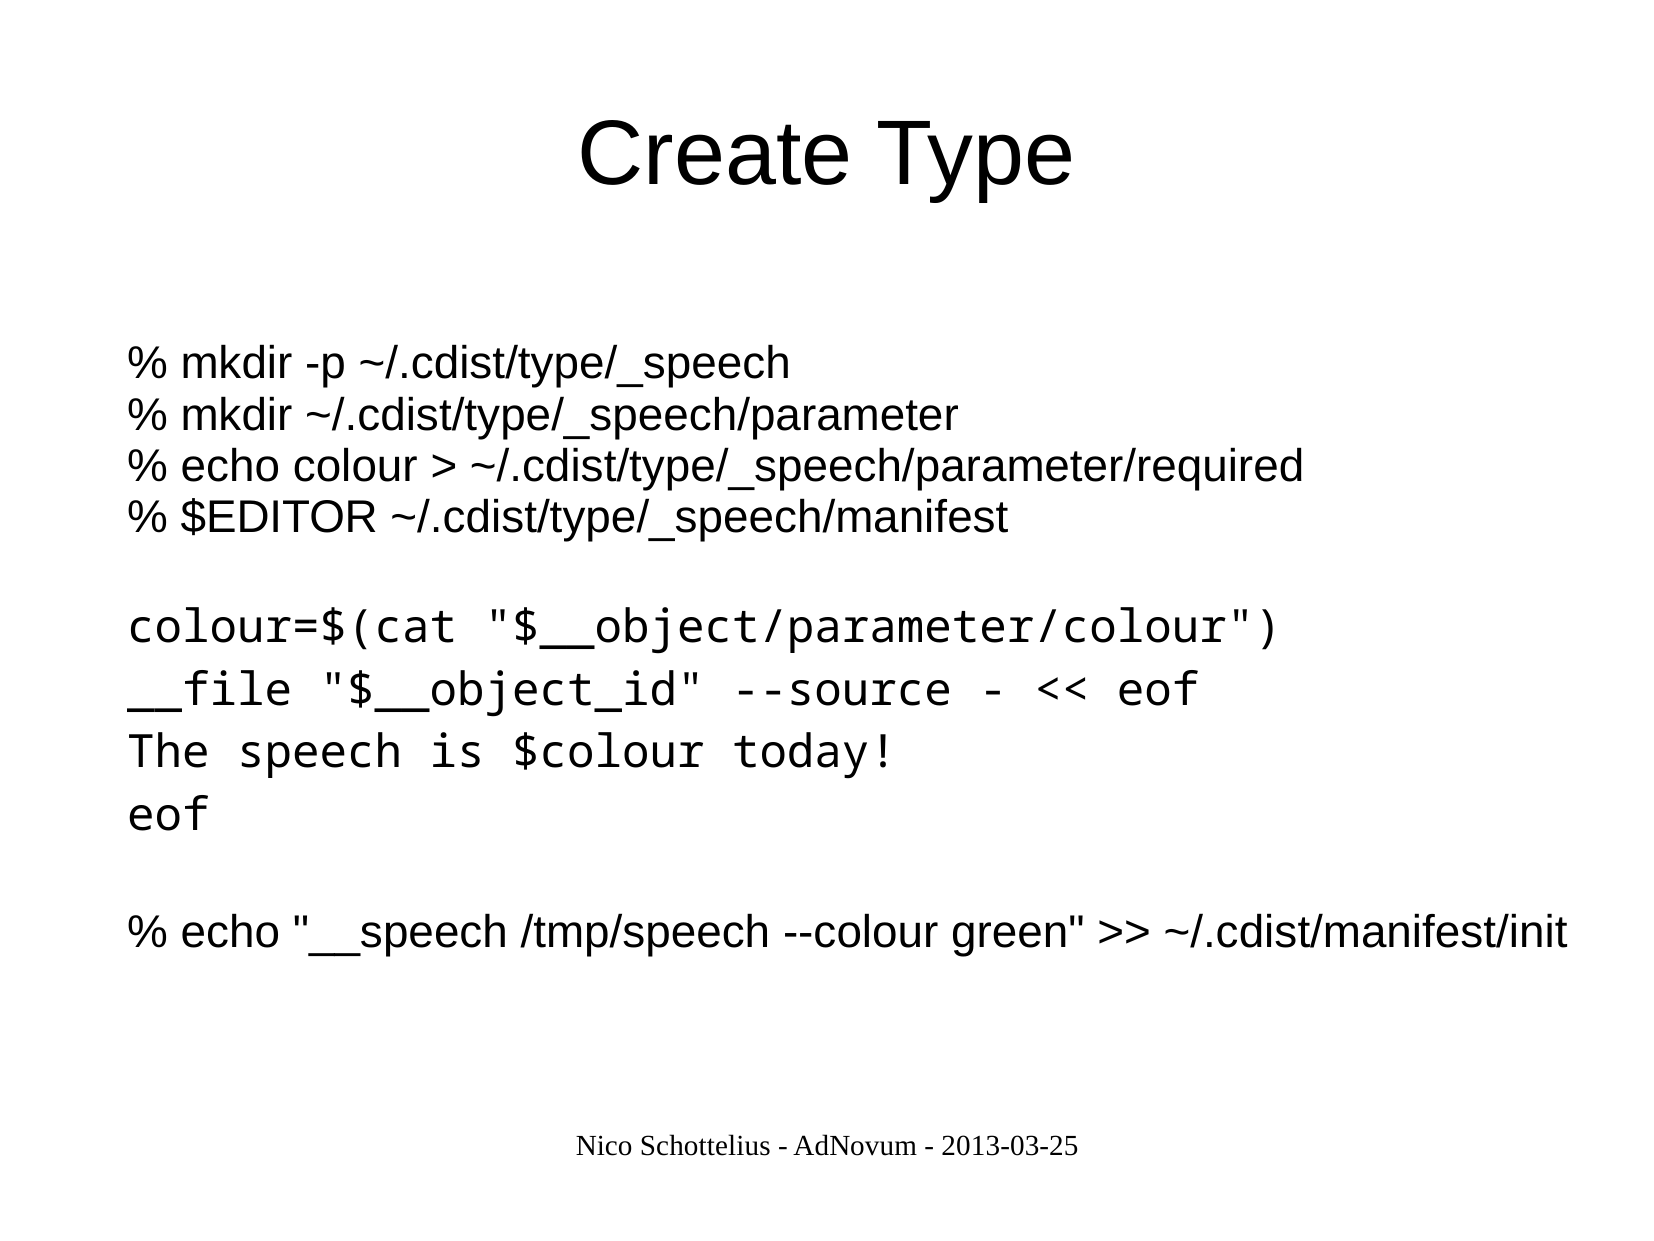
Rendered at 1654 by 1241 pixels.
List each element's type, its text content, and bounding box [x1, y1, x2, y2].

title Create Type [82, 49, 1571, 257]
text_box % mkdir -p ~/.cdist/type/_speech % mkdir ~/.cdist/type/_speech/parameter % echo colour > ~/.cdist/type/_speech/parameter/required % $EDITOR ~/.cdist/type/_speech/manifest colour=$(cat "$__object/parameter/colour") __file "$__object_id" --source - << eof The speech is $colour today! eof % echo "__speech /tmp/speech --colour green" >> ~/.cdist/manifest/init [112, 330, 1611, 954]
